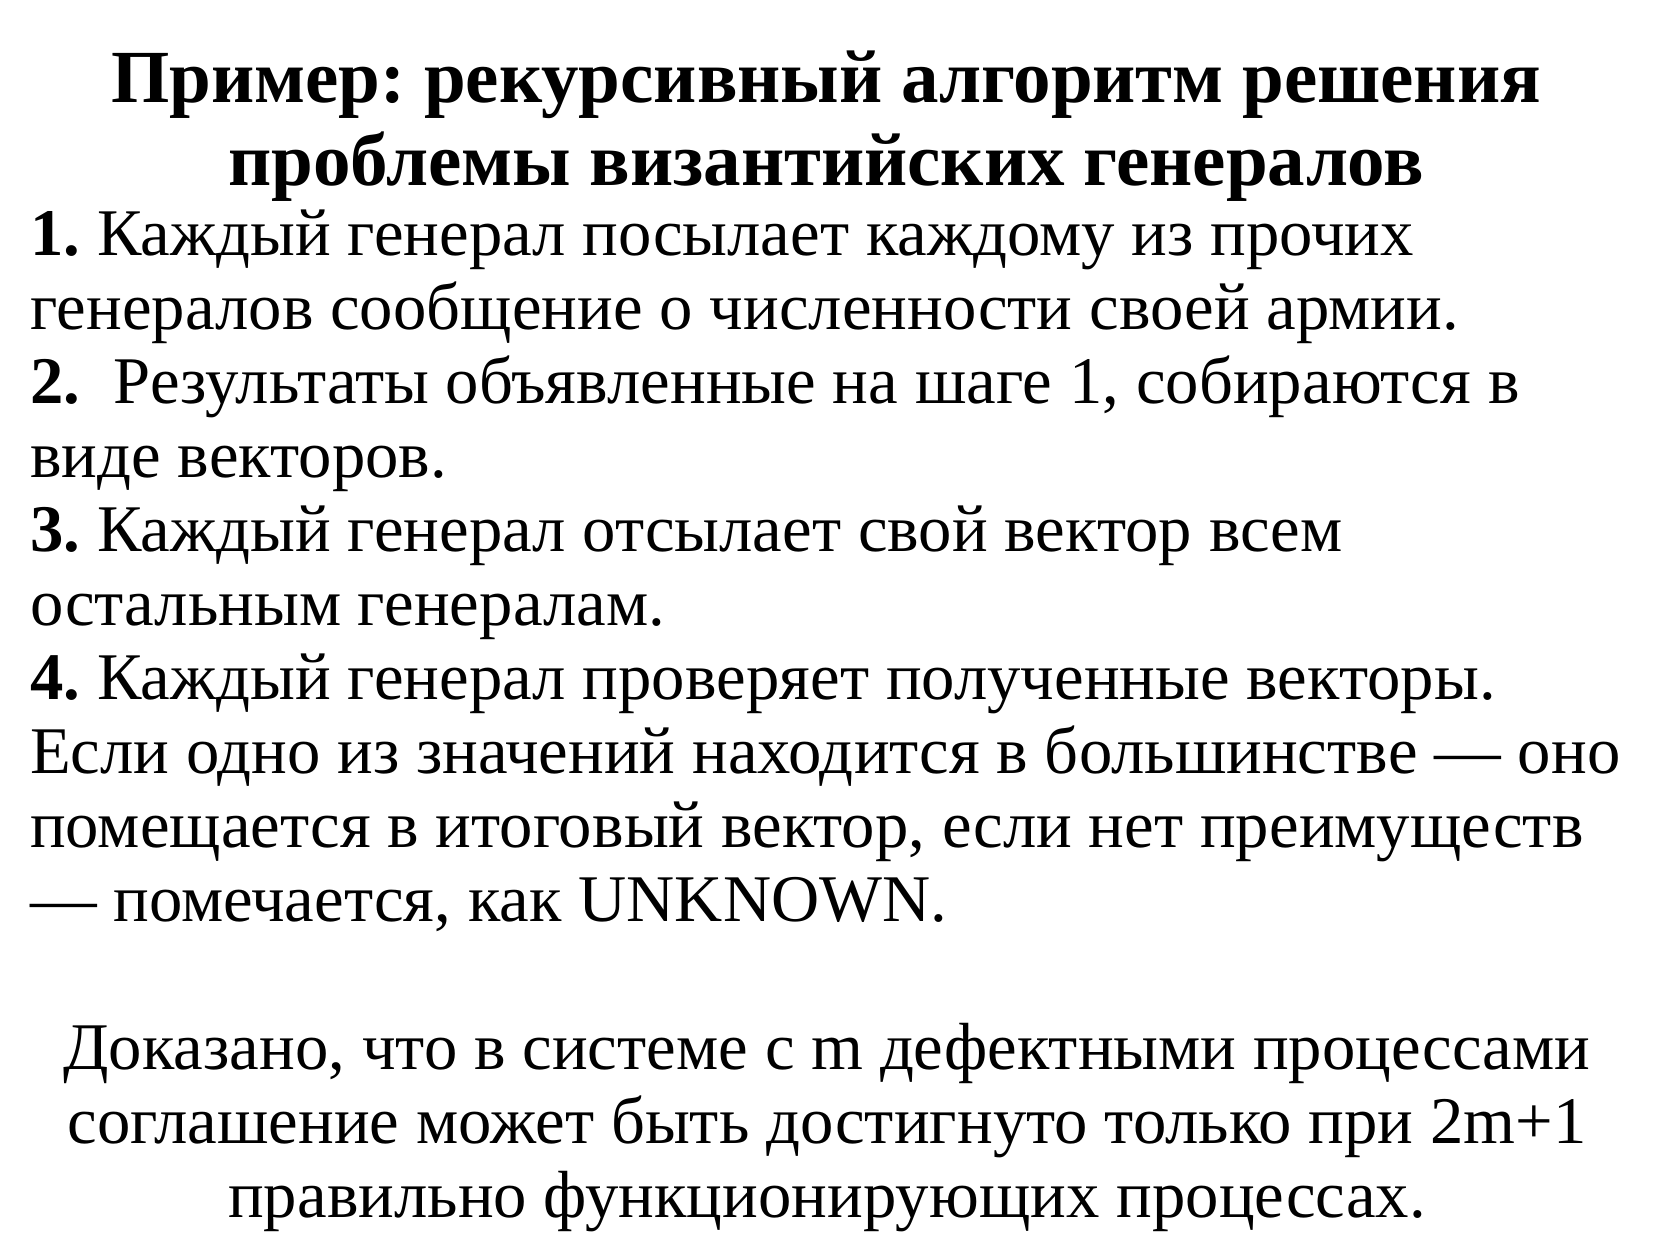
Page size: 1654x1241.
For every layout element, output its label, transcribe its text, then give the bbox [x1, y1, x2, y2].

title Пример: рекурсивный алгоритм решения проблемы византийских генералов [30, 27, 1624, 195]
subtitle 1. Каждый генерал посылает каждому из прочих генералов сообщение о численности своей армии. 2. Результаты объявленные на шаге 1, собираются в виде векторов. 3. Каждый генерал отсылает свой вектор всем остальным генералам. 4. Каждый генерал проверяет полученные векторы. Если одно из значений находится в большинстве — оно помещается в итоговый вектор, если нет преимуществ — помечается, как UNKNOWN. Доказано, что в системе с m дефектными процессами соглашение может быть достигнуто только при 2m+1 правильно функционирующих процессах. [30, 195, 1626, 1233]
